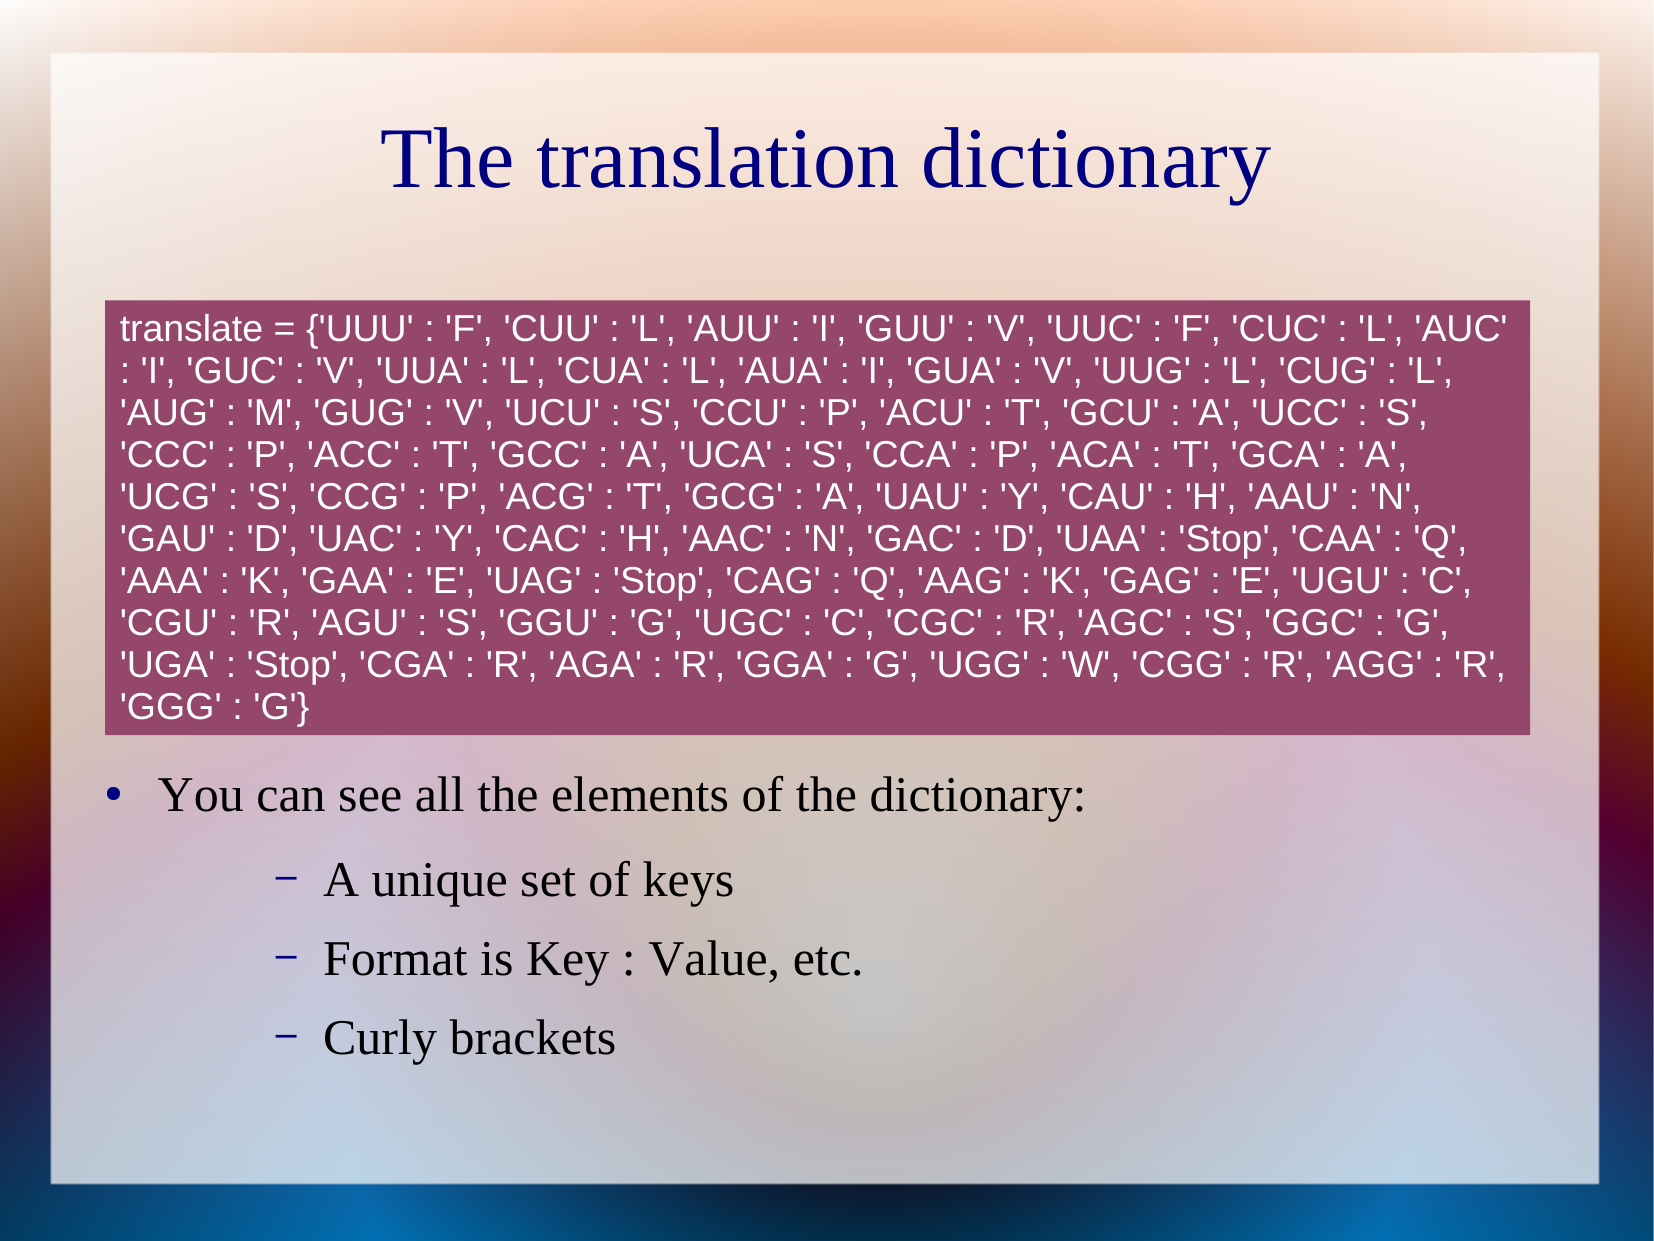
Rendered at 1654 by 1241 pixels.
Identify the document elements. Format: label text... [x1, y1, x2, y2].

list You can see all the elements of the dictionary: A unique set of keys Format is Key : Value, etc. Curly brackets [86, 767, 1576, 1111]
title The translation dictionary [82, 55, 1571, 263]
text_box translate = {'UUU' : 'F', 'CUU' : 'L', 'AUU' : 'I', 'GUU' : 'V', 'UUC' : 'F', 'CUC' : 'L', 'AUC' : 'I', 'GUC' : 'V', 'UUA' : 'L', 'CUA' : 'L', 'AUA' : 'I', 'GUA' : 'V', 'UUG' : 'L', 'CUG' : 'L', 'AUG' : 'M', 'GUG' : 'V', 'UCU' : 'S', 'CCU' : 'P', 'ACU' : 'T', 'GCU' : 'A', 'UCC' : 'S', 'CCC' : 'P', 'ACC' : 'T', 'GCC' : 'A', 'UCA' : 'S', 'CCA' : 'P', 'ACA' : 'T', 'GCA' : 'A', 'UCG' : 'S', 'CCG' : 'P', 'ACG' : 'T', 'GCG' : 'A', 'UAU' : 'Y', 'CAU' : 'H', 'AAU' : 'N', 'GAU' : 'D', 'UAC' : 'Y', 'CAC' : 'H', 'AAC' : 'N', 'GAC' : 'D', 'UAA' : 'Stop', 'CAA' : 'Q', 'AAA' : 'K', 'GAA' : 'E', 'UAG' : 'Stop', 'CAG' : 'Q', 'AAG' : 'K', 'GAG' : 'E', 'UGU' : 'C', 'CGU' : 'R', 'AGU' : 'S', 'GGU' : 'G', 'UGC' : 'C', 'CGC' : 'R', 'AGC' : 'S', 'GGC' : 'G', 'UGA' : 'Stop', 'CGA' : 'R', 'AGA' : 'R', 'GGA' : 'G', 'UGG' : 'W', 'CGG' : 'R', 'AGG' : 'R', 'GGG' : 'G'} [105, 300, 1531, 736]
picture [0, 0, 1654, 1241]
